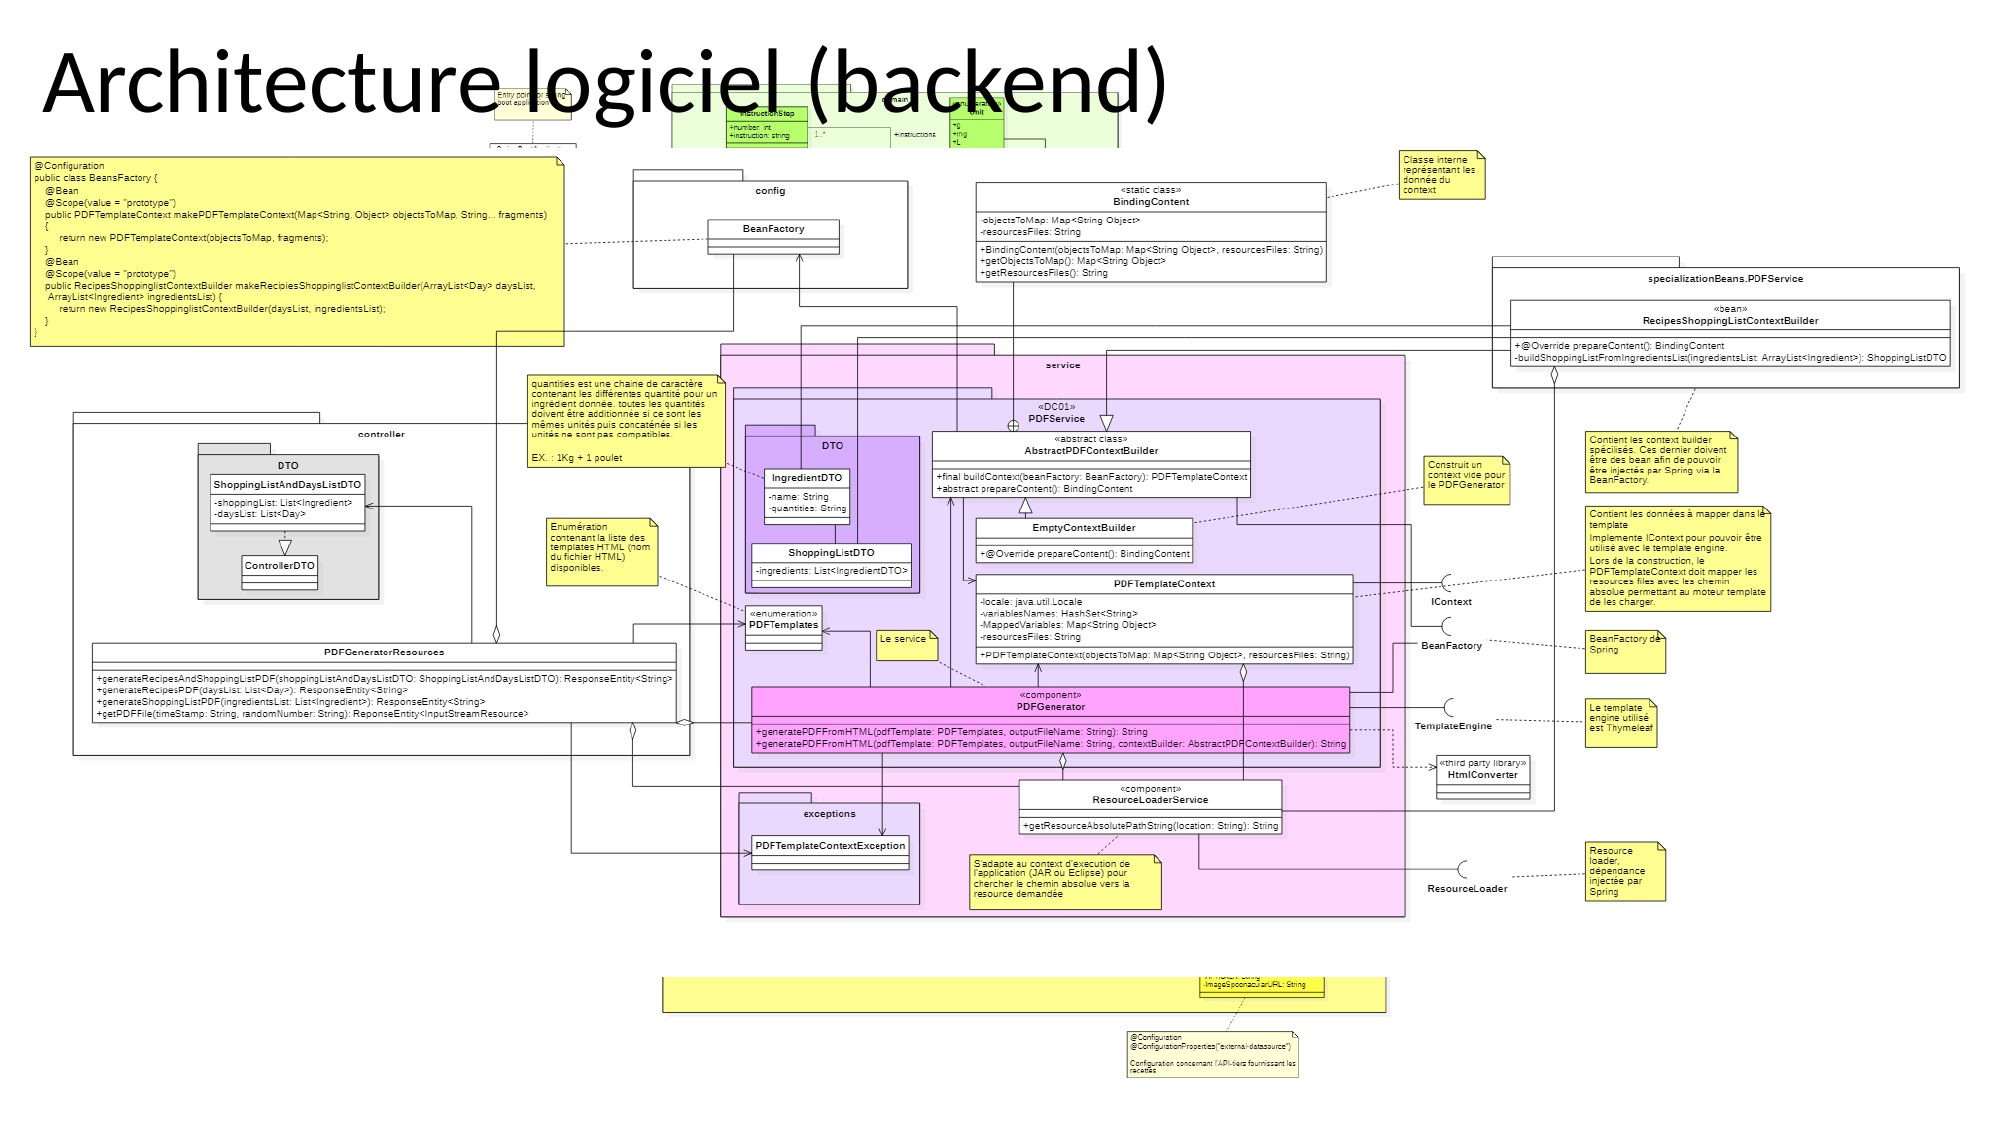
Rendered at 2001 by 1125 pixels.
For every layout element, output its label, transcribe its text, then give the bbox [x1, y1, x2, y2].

text_box Architecture logiciel (backend) [27, 13, 1345, 140]
picture [0, 45, 2000, 1112]
